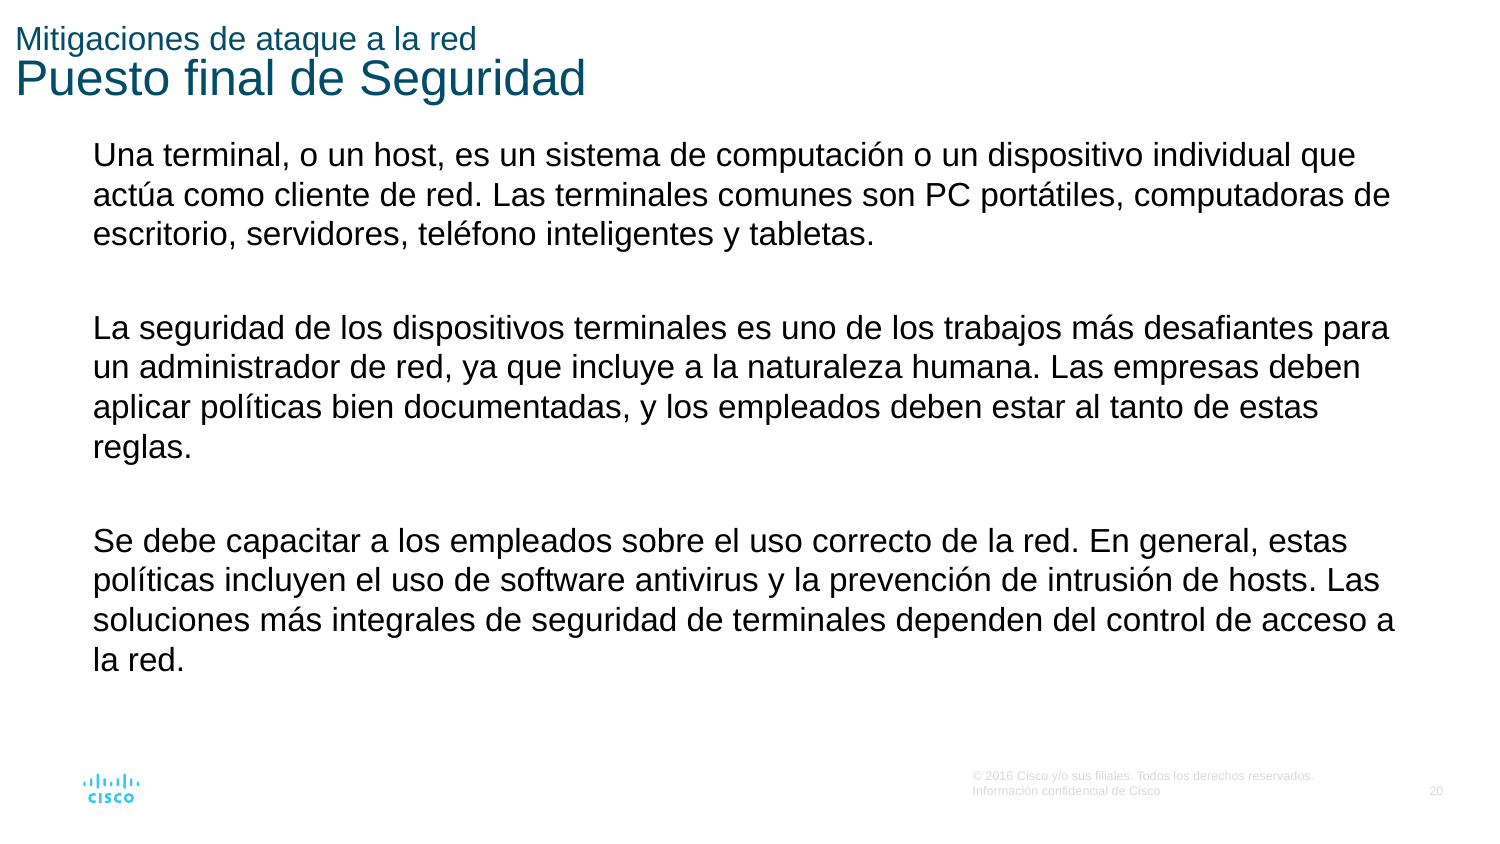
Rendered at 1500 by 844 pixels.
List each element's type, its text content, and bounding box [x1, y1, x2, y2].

list Una terminal, o un host, es un sistema de computación o un dispositivo individual que actúa como cliente de red. Las terminales comunes son PC portátiles, computadoras de escritorio, servidores, teléfono inteligentes y tabletas. La seguridad de los dispositivos terminales es uno de los trabajos más desafiantes para un administrador de red, ya que incluye a la naturaleza humana. Las empresas deben aplicar políticas bien documentadas, y los empleados deben estar al tanto de estas reglas. Se debe capacitar a los empleados sobre el uso correcto de la red. En general, estas políticas incluyen el uso de software antivirus y la prevención de intrusión de hosts. Las soluciones más integrales de seguridad de terminales dependen del control de acceso a la red. [77, 125, 1437, 726]
title Mitigaciones de ataque a la red Puesto final de Seguridad [0, 5, 1369, 126]
